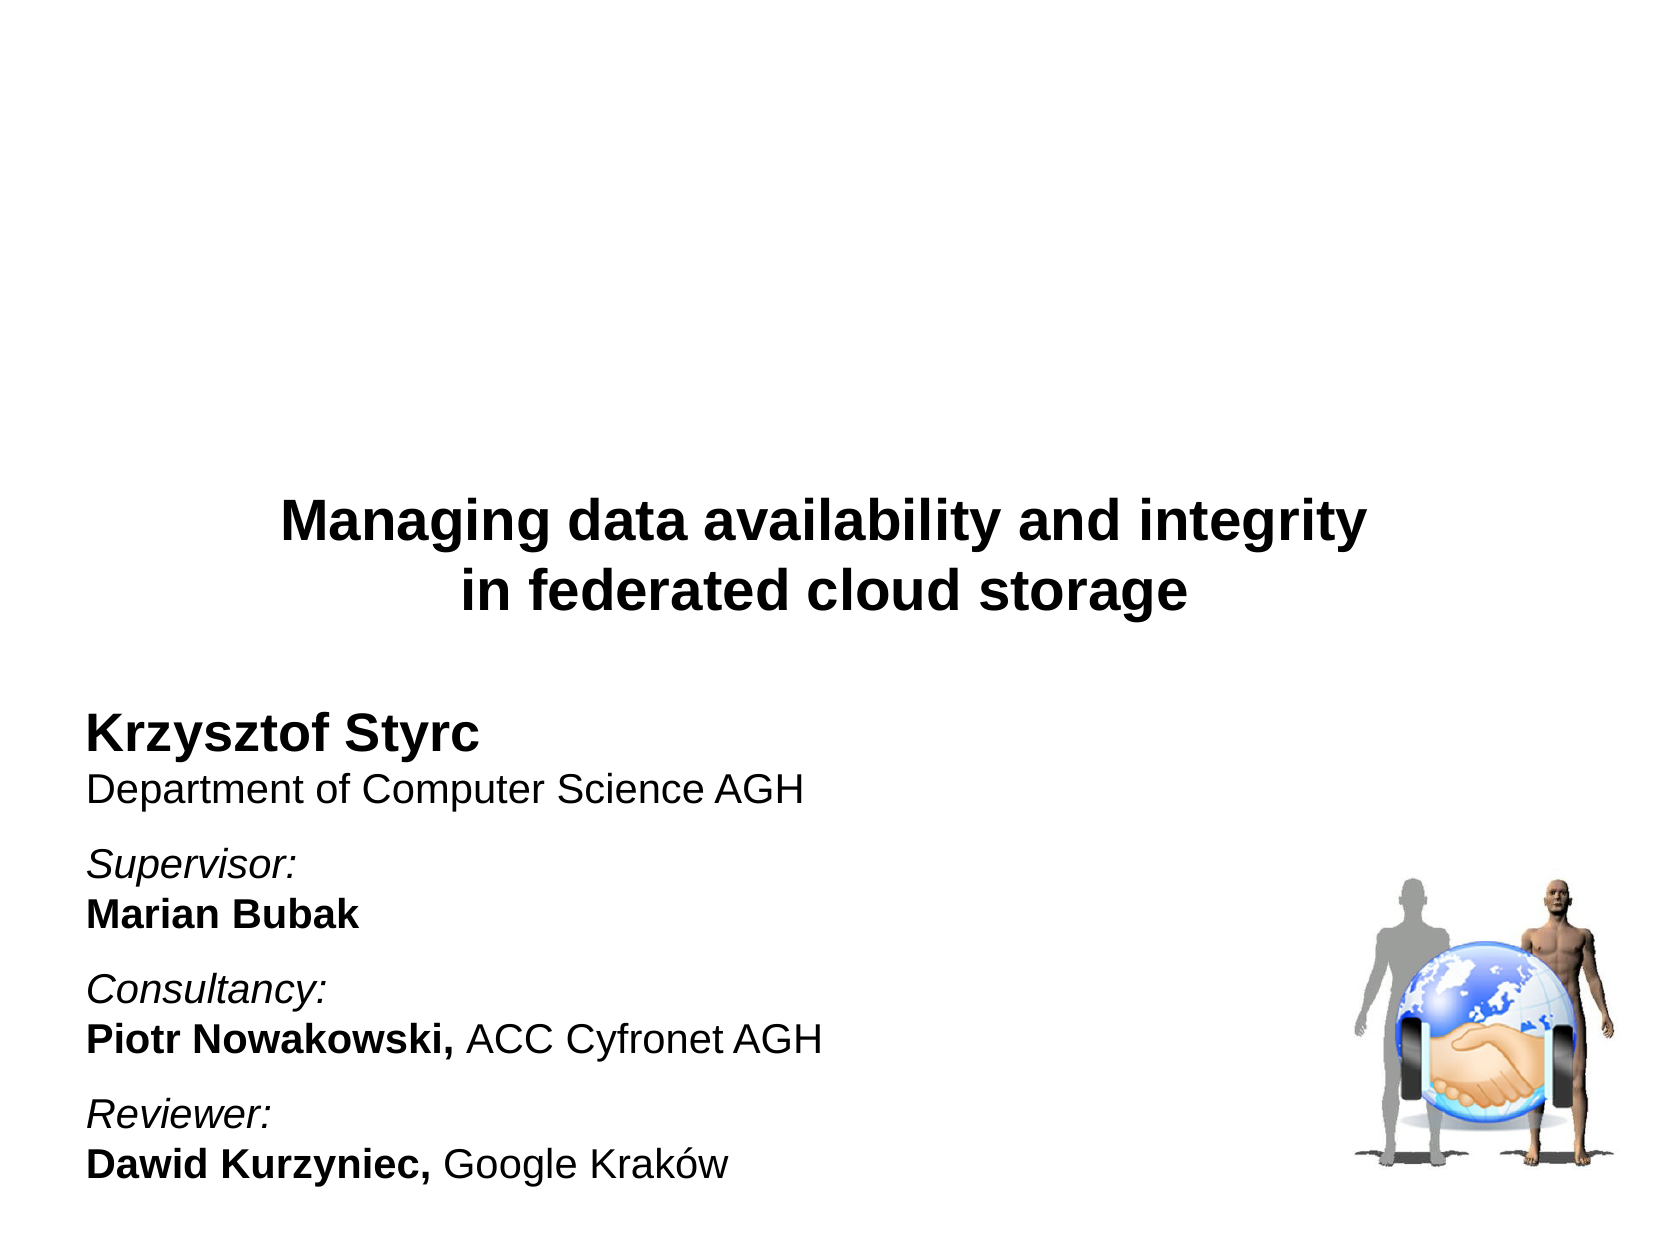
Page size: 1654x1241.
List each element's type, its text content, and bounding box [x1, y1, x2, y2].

picture [1352, 869, 1620, 1170]
text_box Managing data availability and integrity in federated cloud storage [97, 329, 1553, 775]
text_box Krzysztof Styrc Department of Computer Science AGH Supervisor: Marian Bubak Consultancy: Piotr Nowakowski, ACC Cyfronet AGH Reviewer: Dawid Kurzyniec, Google Kraków [71, 689, 839, 1184]
